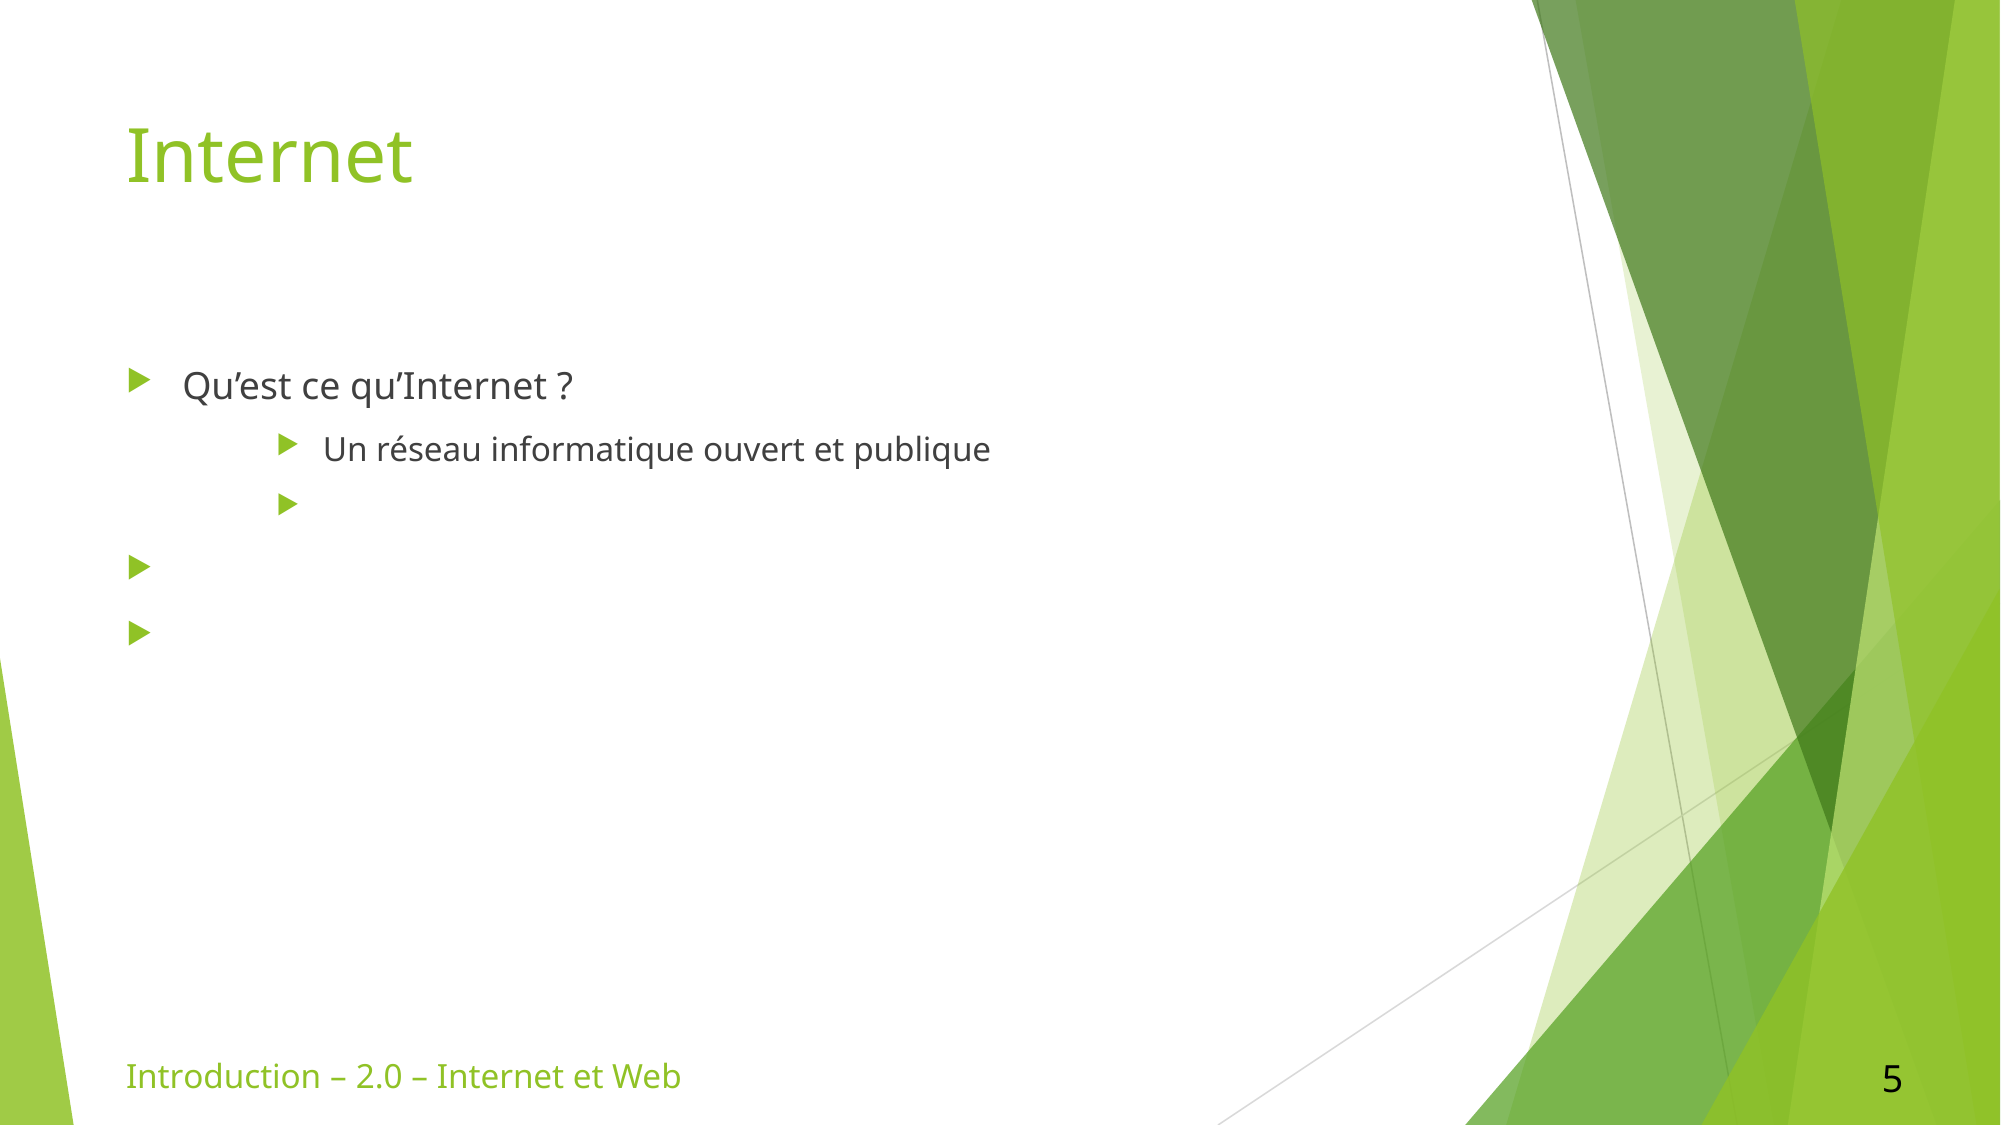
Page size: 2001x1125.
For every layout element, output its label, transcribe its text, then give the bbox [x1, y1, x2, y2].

list Qu’est ce qu’Internet ? Un réseau informatique ouvert et publique [111, 354, 1522, 992]
text_box [1866, 1047, 1979, 1108]
text_box Introduction – 2.0 – Internet et Web [111, 1047, 1094, 1109]
title Internet [111, 99, 1522, 317]
